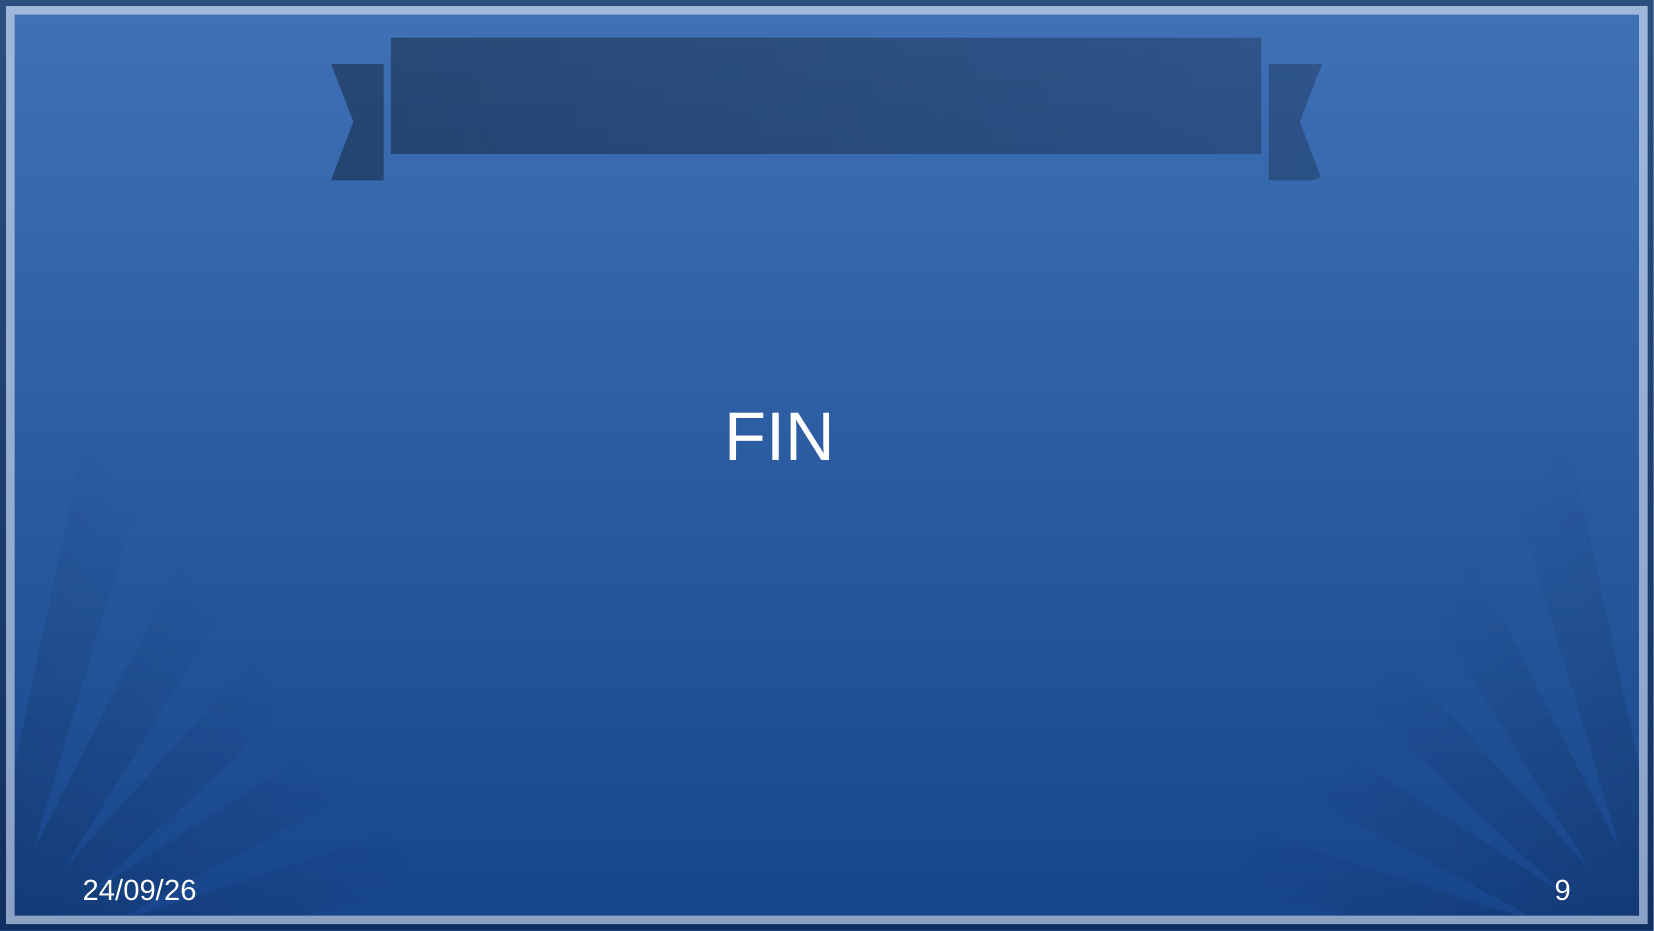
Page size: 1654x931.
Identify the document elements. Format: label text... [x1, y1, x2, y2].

title FIN [342, 377, 1217, 497]
